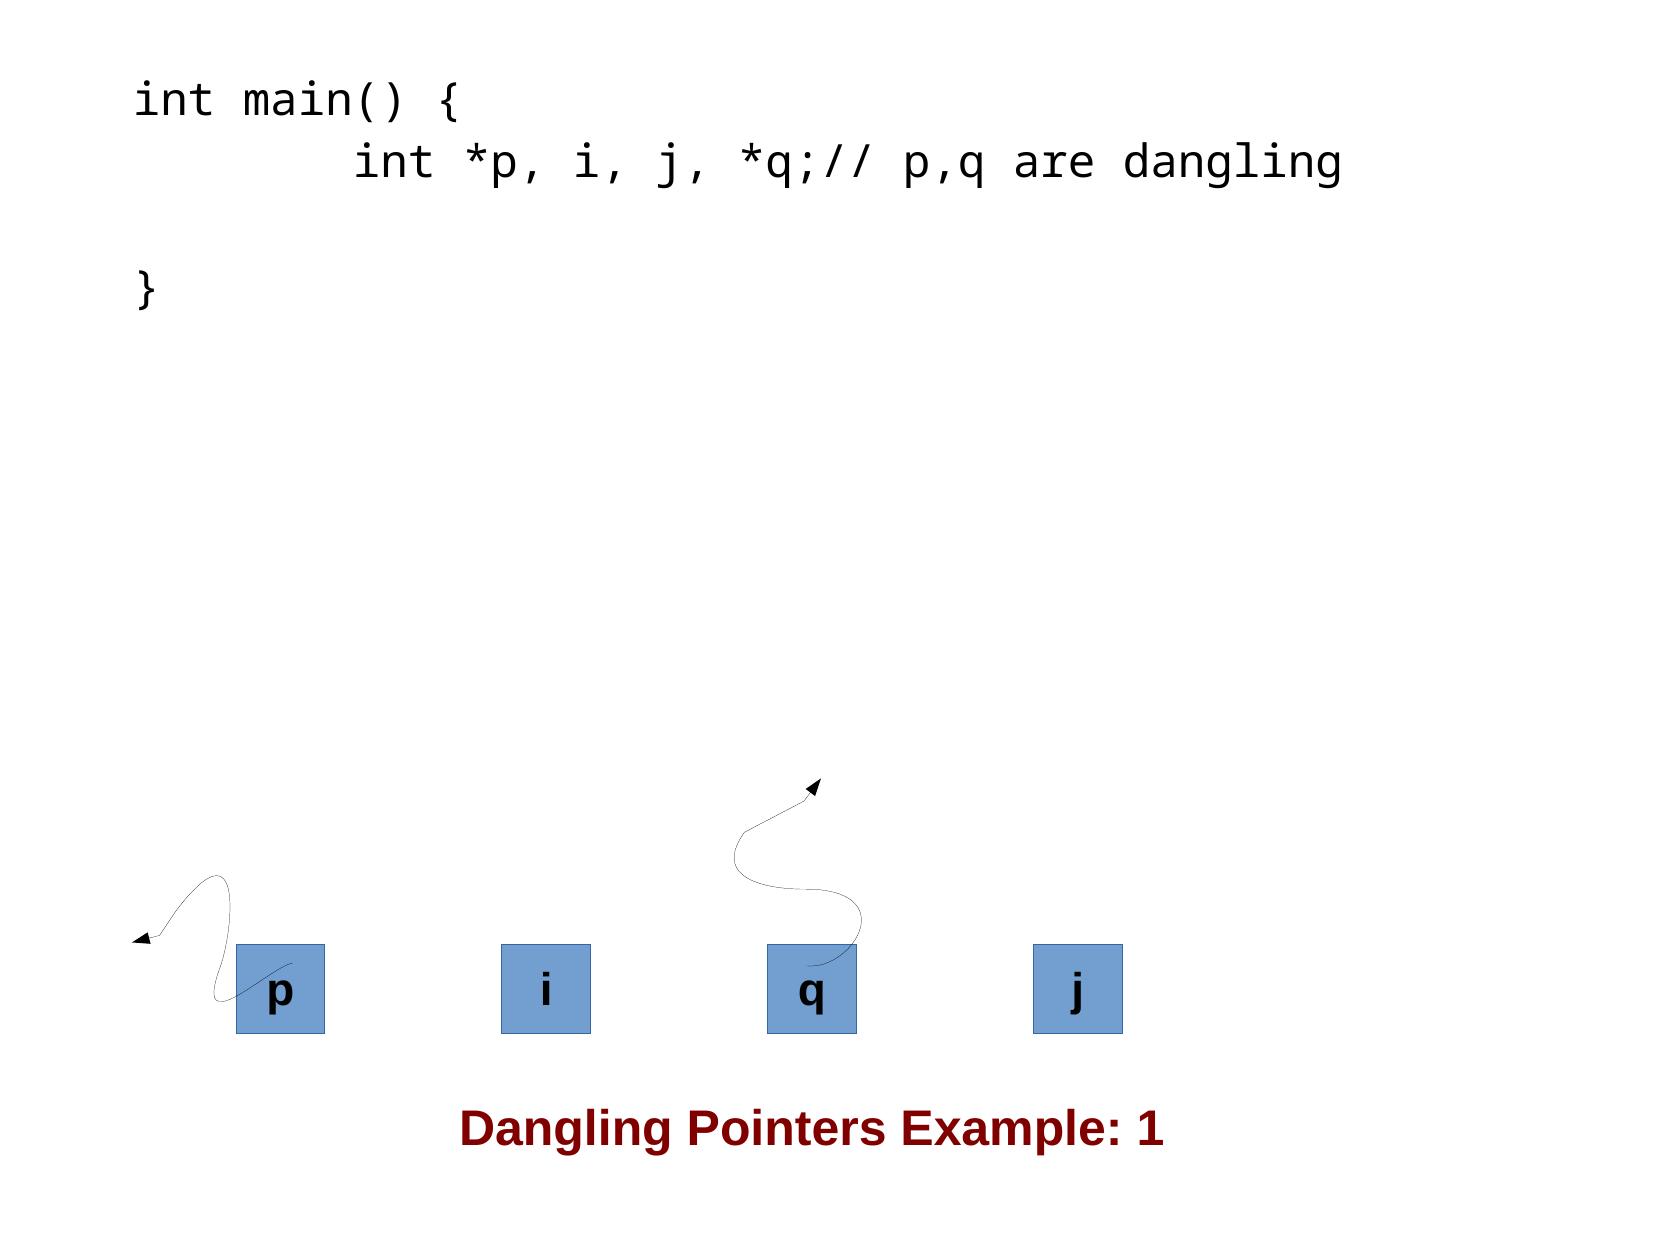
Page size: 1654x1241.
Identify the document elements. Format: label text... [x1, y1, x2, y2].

text_box q [767, 944, 857, 1034]
text_box int main() { int *p, i, j, *q;// p,q are dangling } [118, 59, 1526, 650]
text_box p [236, 944, 325, 1034]
text_box i [501, 944, 591, 1034]
text_box Dangling Pointers Example: 1 [147, 1092, 1477, 1164]
text_box j [1033, 944, 1123, 1034]
